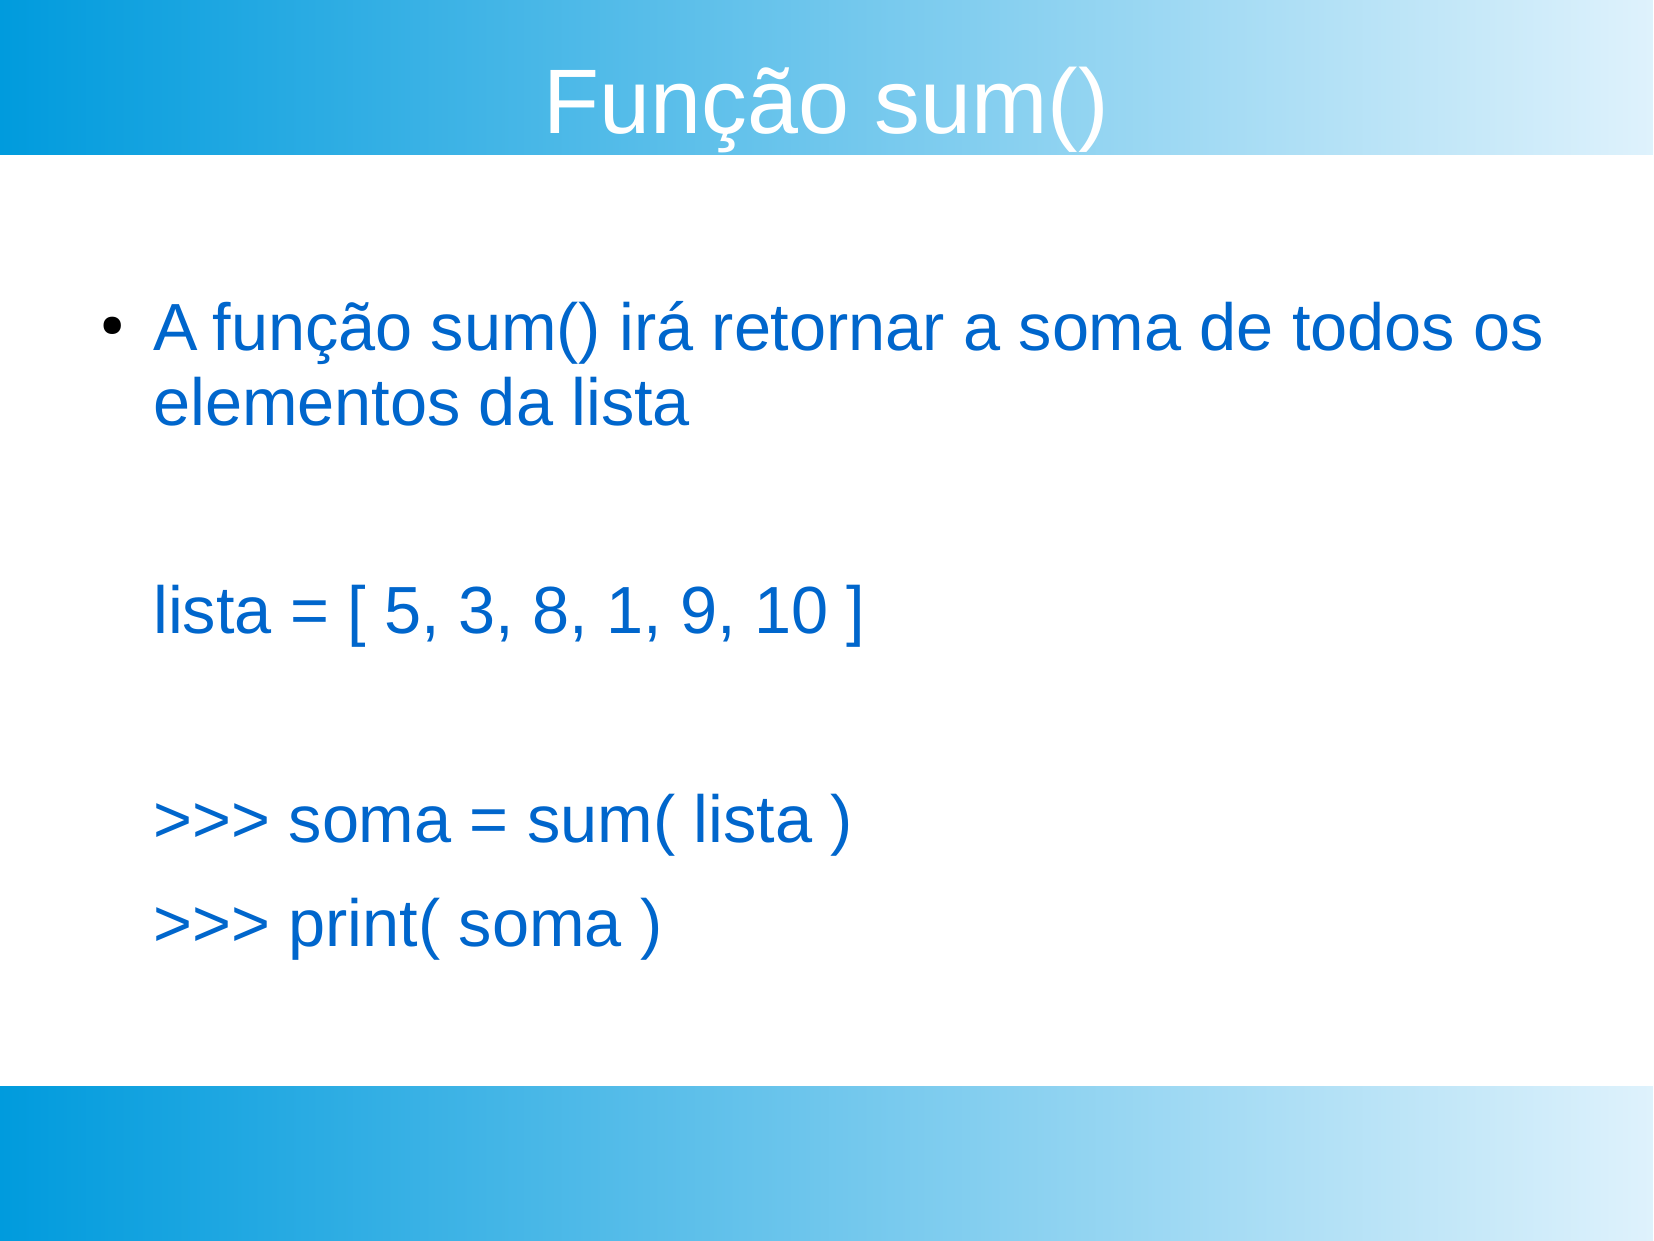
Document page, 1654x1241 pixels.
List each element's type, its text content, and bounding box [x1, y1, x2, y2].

list A função sum() irá retornar a soma de todos os elementos da lista lista = [ 5, 3, 8, 1, 9, 10 ] >>> soma = sum( lista ) >>> print( soma ) [82, 290, 1571, 1010]
title Função sum() [82, 49, 1571, 155]
